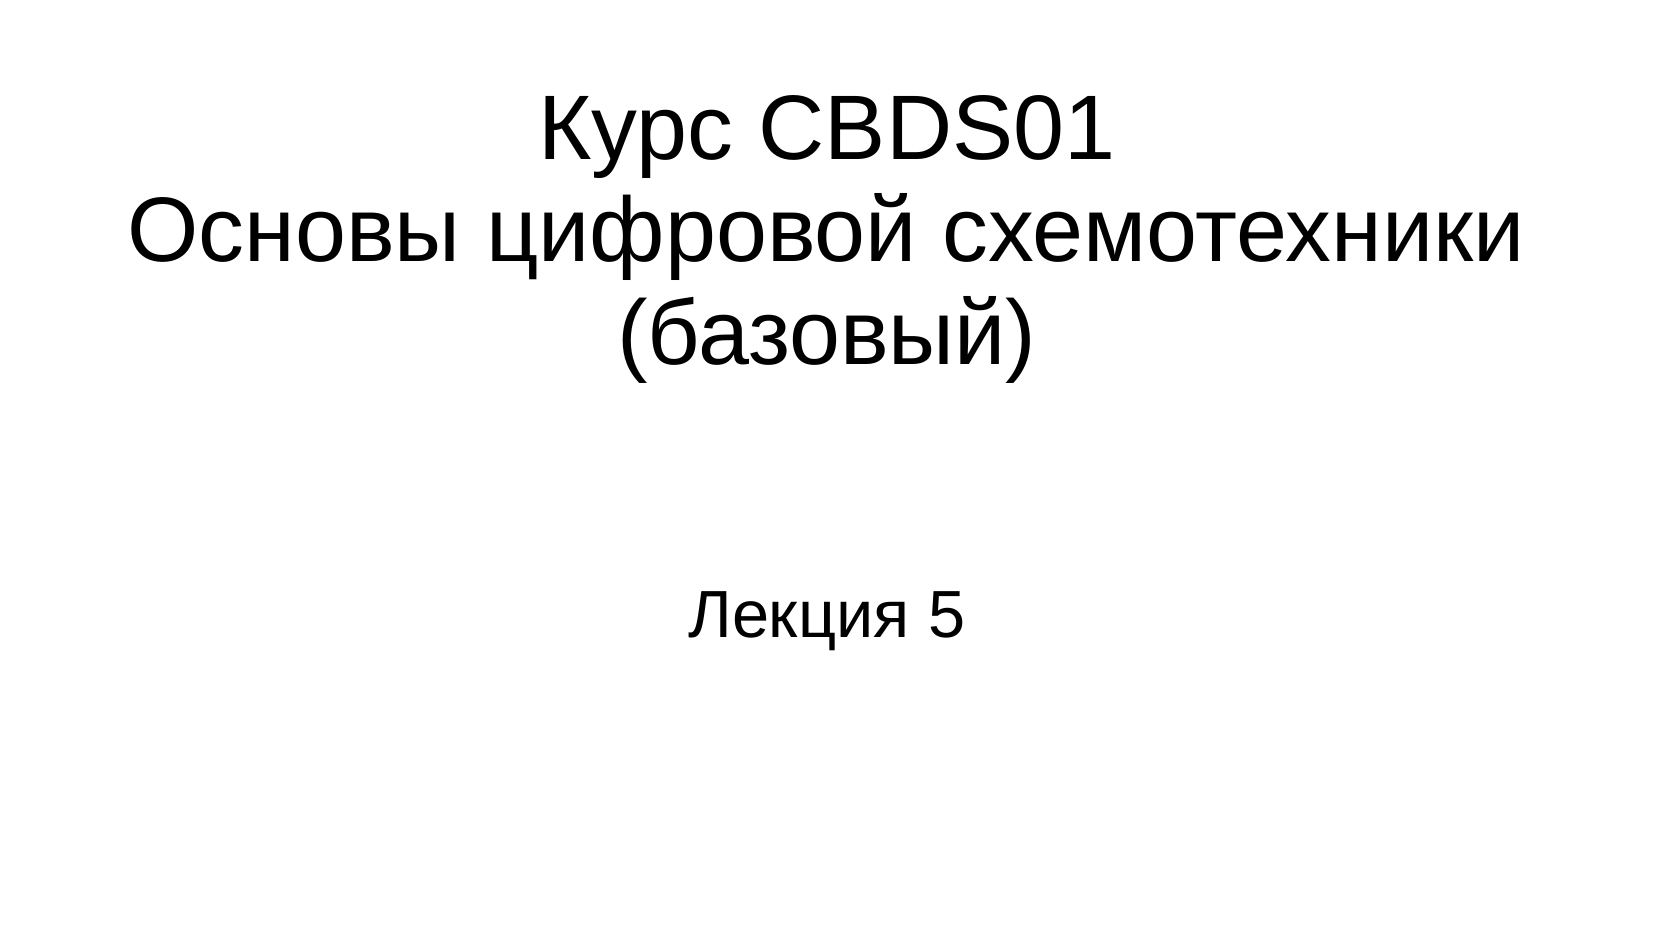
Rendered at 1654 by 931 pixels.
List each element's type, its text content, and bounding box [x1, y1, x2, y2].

title Курс СBDS01 Основы цифровой схемотехники (базовый) [82, 76, 1572, 384]
text_box Лекция 5 [82, 472, 1572, 758]
